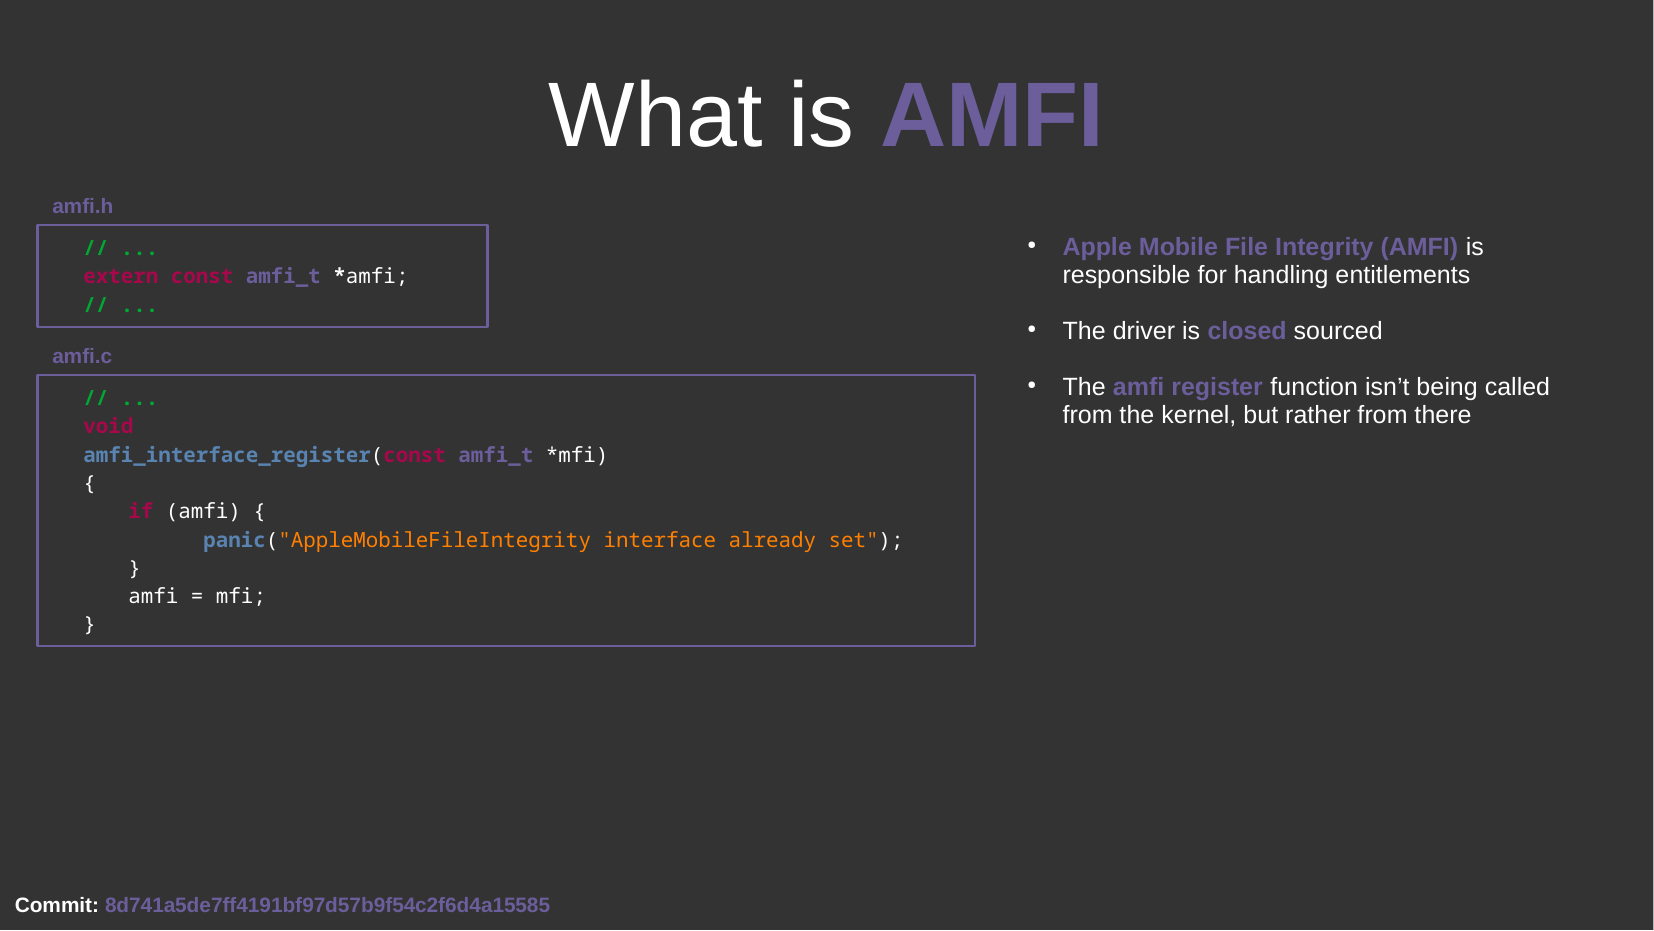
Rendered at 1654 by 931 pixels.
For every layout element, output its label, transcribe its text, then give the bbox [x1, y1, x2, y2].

text_box amfi.h [37, 187, 488, 226]
text_box Apple Mobile File Integrity (AMFI) is responsible for handling entitlements The driver is closed sourced The amfi register function isn’t being called from the kernel, but rather from there [1012, 225, 1613, 863]
text_box Commit: 8d741a5de7ff4191bf97d57b9f54c2f6d4a15585 [0, 886, 638, 925]
text_box amfi.c [37, 337, 488, 376]
text_box // ... extern const amfi_t *amfi; // ... [37, 226, 488, 320]
text_box // ... void amfi_interface_register(const amfi_t *mfi) { if (amfi) { panic("AppleMobileFileIntegrity interface already set"); } amfi = mfi; } [37, 375, 976, 638]
title What is AMFI [82, 37, 1571, 193]
